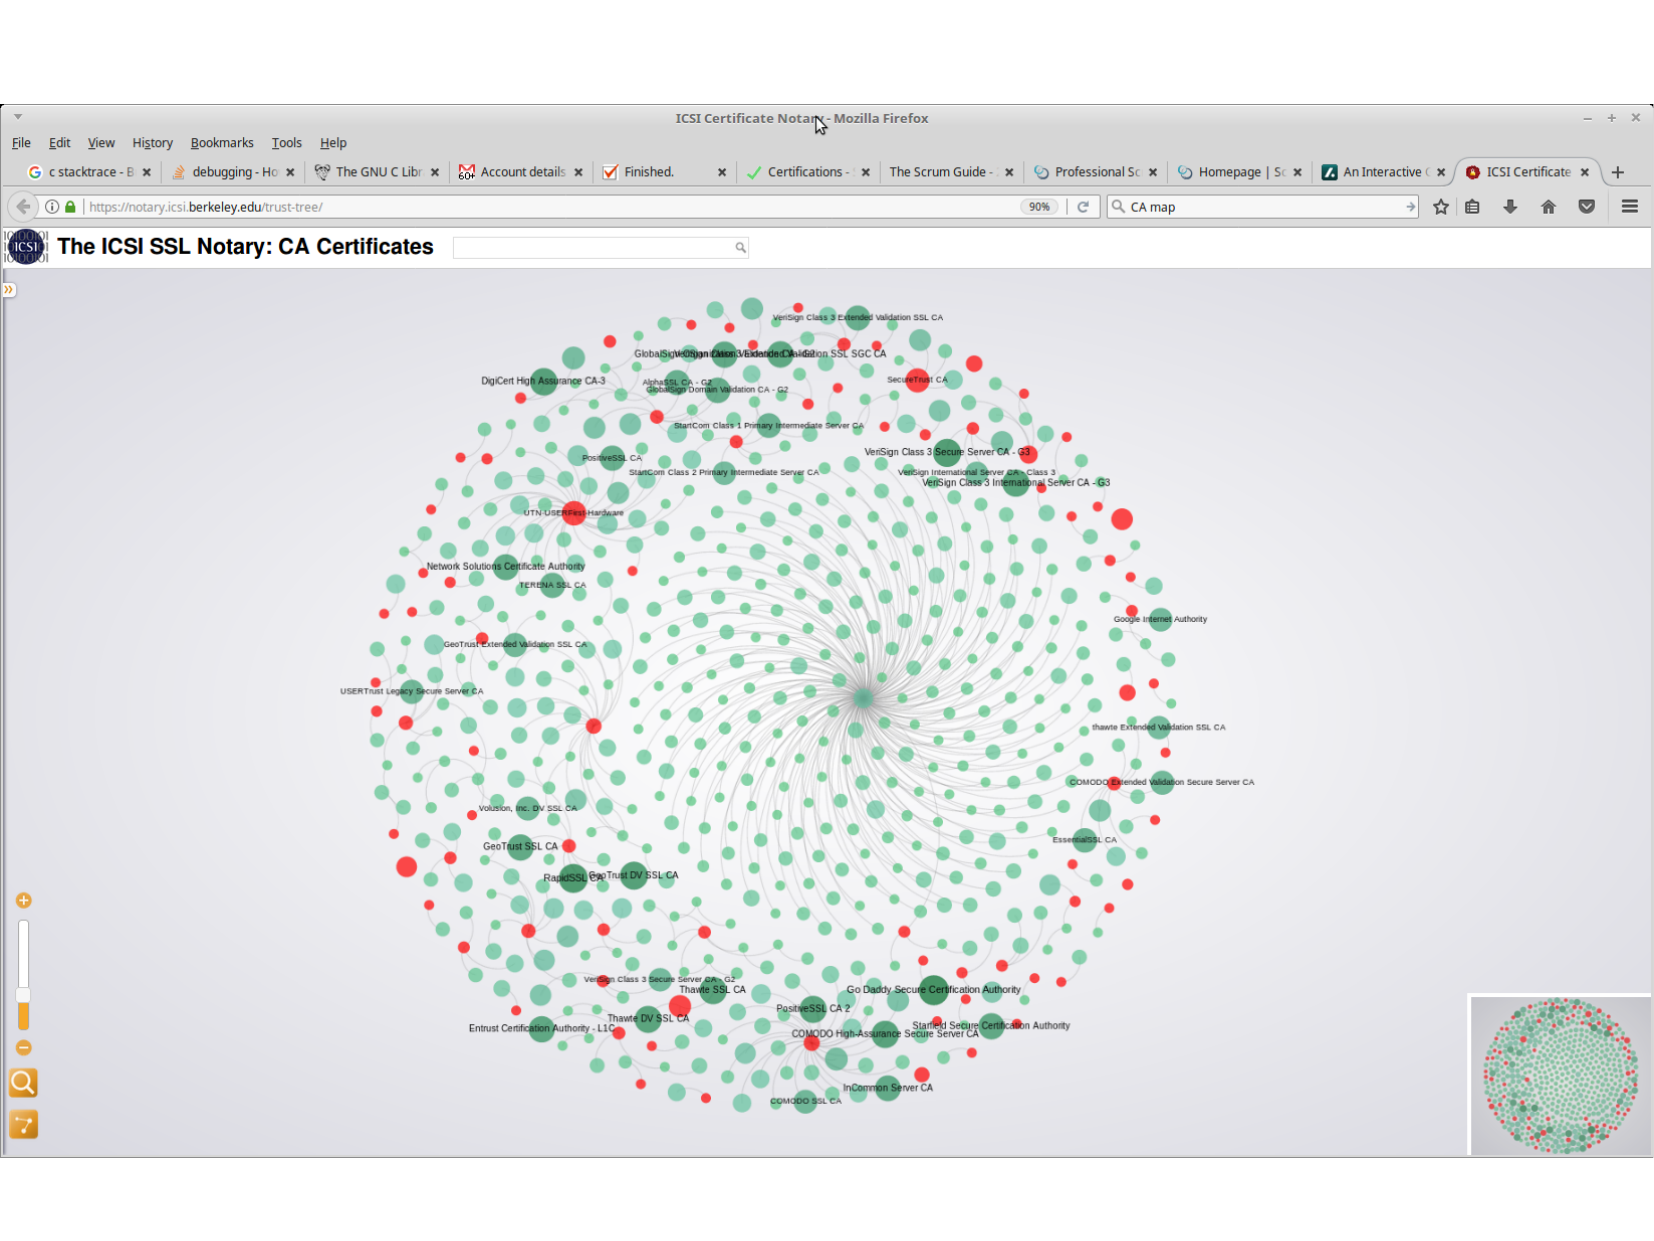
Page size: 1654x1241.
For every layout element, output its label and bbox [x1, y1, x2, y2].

picture [0, 104, 1654, 1158]
